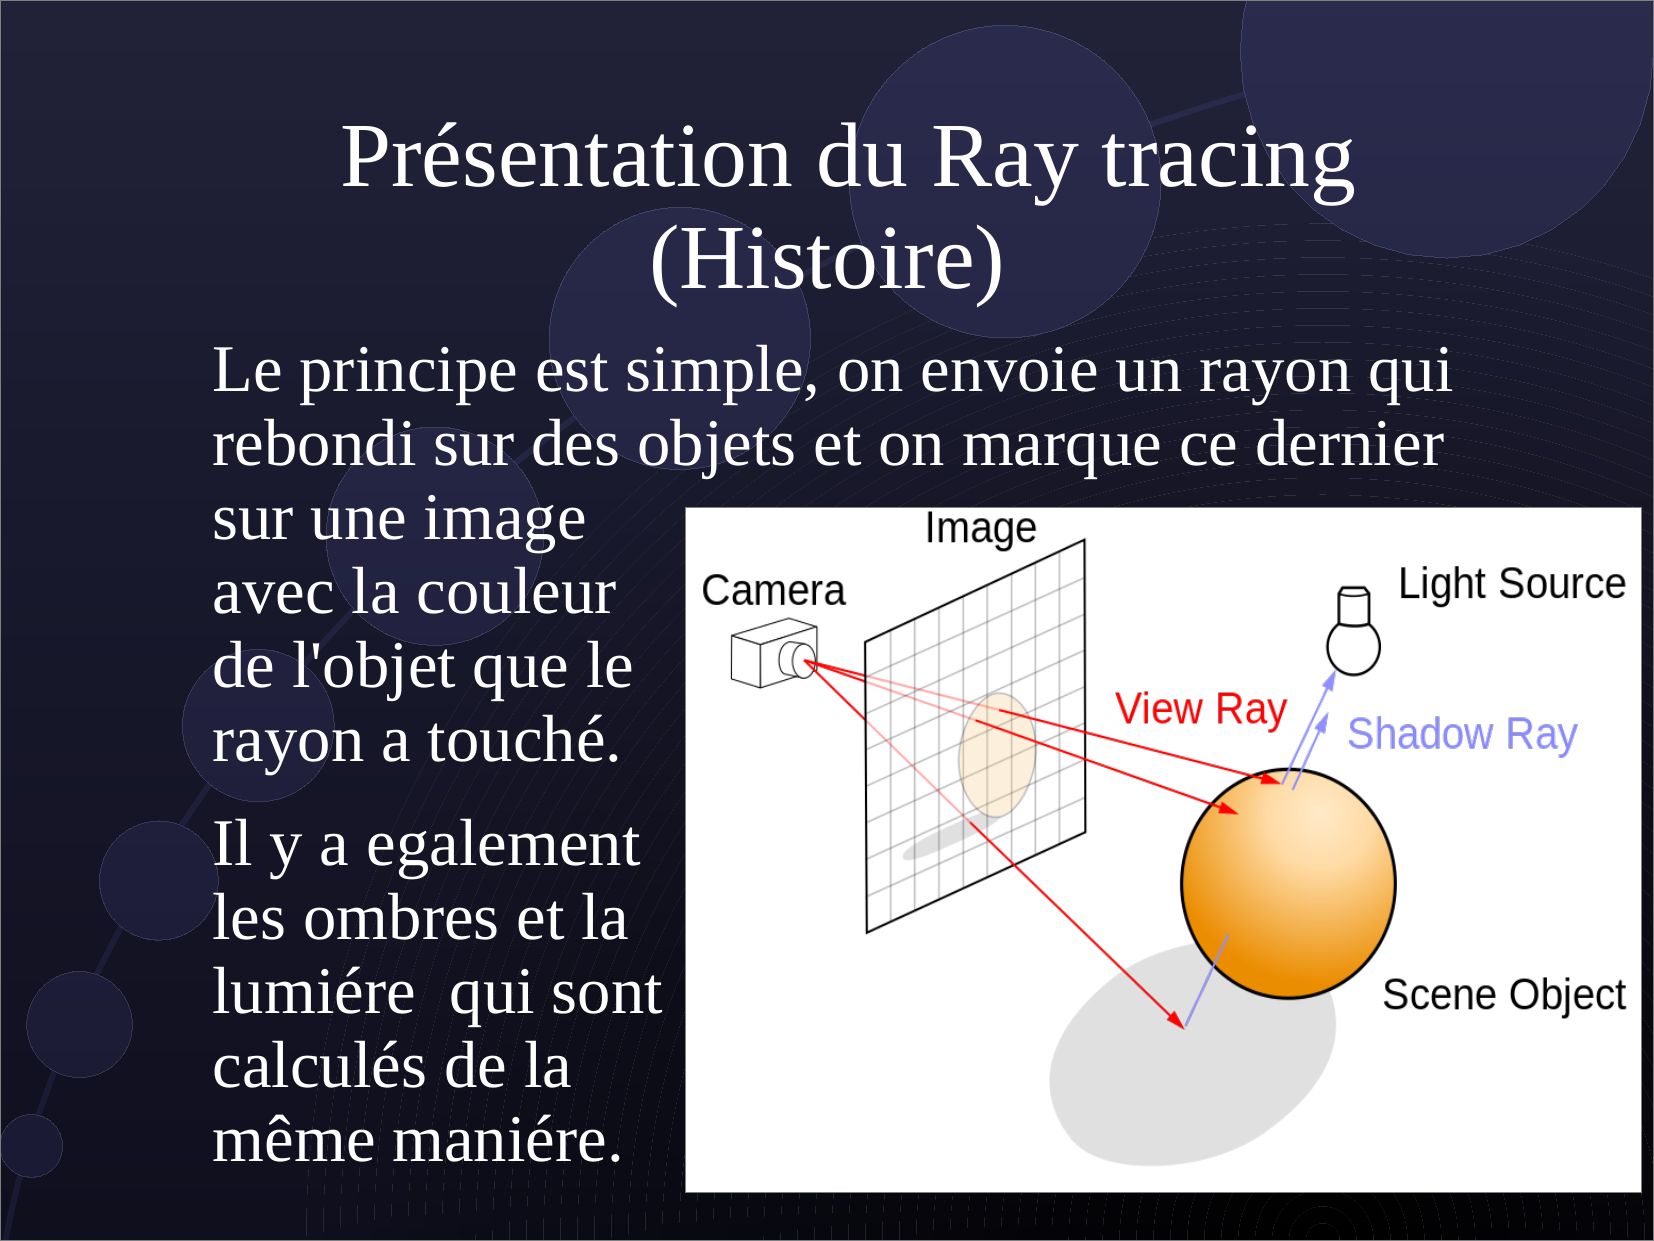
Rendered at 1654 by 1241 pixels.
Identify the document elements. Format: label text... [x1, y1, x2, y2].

picture [1558, 507, 1630, 1170]
text_box [685, 507, 1642, 1193]
title Présentation du Ray tracing (Histoire) [121, 102, 1534, 310]
list Le principe est simple, on envoie un rayon qui rebondi sur des objets et on marque ce dernier sur une image avec la couleur de l'objet que le rayon a touché. Il y a egalement les ombres et la lumiére qui sont calculés de la même maniére. [70, 331, 1558, 1177]
